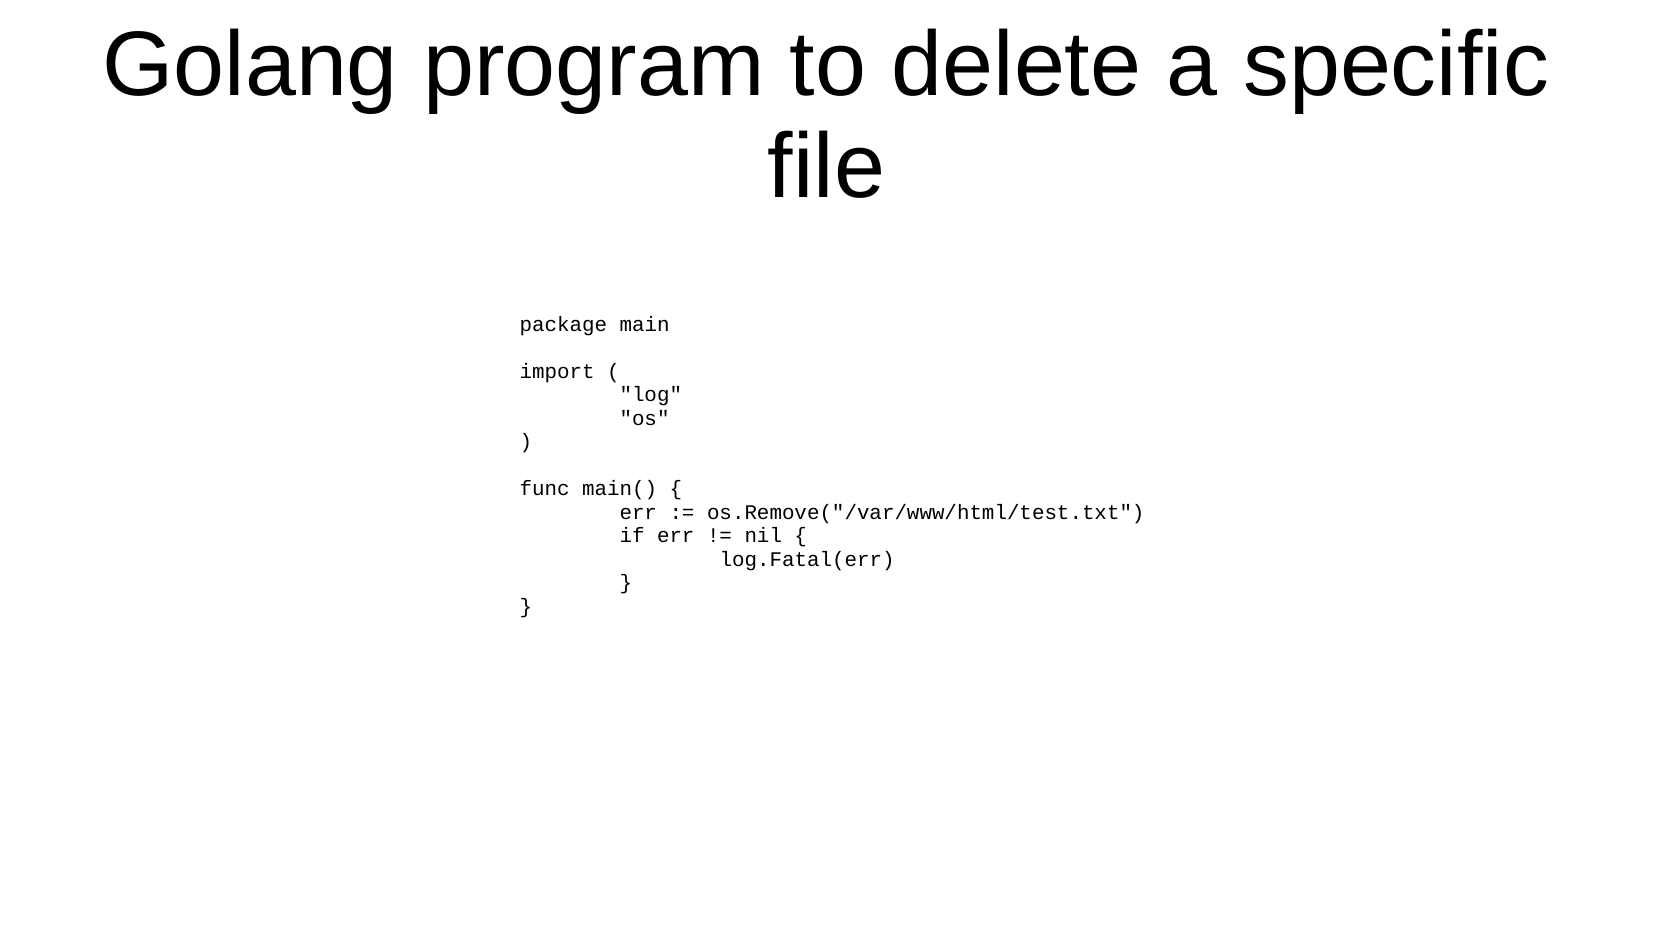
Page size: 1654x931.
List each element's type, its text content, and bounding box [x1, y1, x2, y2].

text_box package main import ( "log" "os" ) func main() { err := os.Remove("/var/www/html/test.txt") if err != nil { log.Fatal(err) } } [504, 306, 1160, 628]
title Golang program to delete a specific file [82, 12, 1571, 218]
